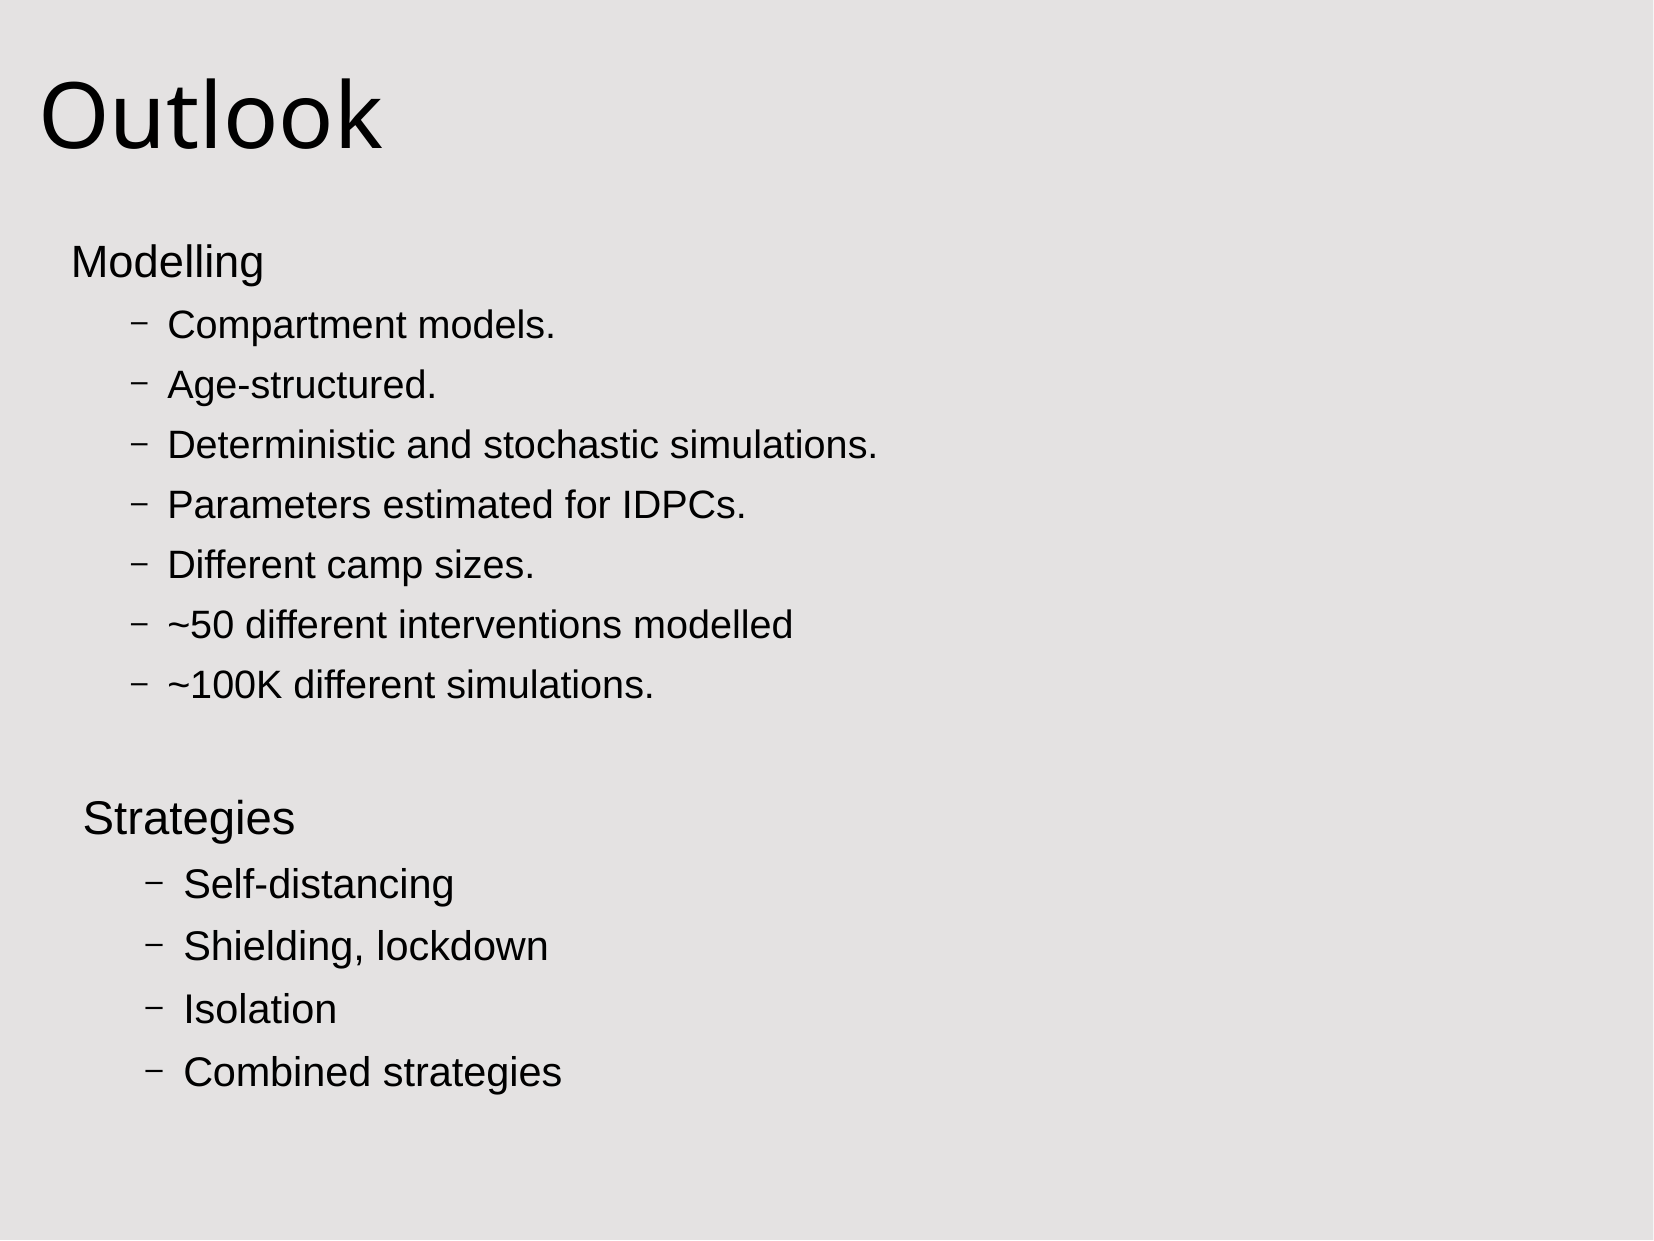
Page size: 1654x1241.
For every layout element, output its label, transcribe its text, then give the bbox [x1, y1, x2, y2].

list Modelling Compartment models. Age-structured. Deterministic and stochastic simulations. Parameters estimated for IDPCs. Different camp sizes. ~50 different interventions modelled ~100K different simulations. [70, 236, 1099, 709]
text_box Outlook [23, 43, 599, 166]
list Strategies Self-distancing Shielding, lockdown Isolation Combined strategies [82, 791, 749, 1099]
